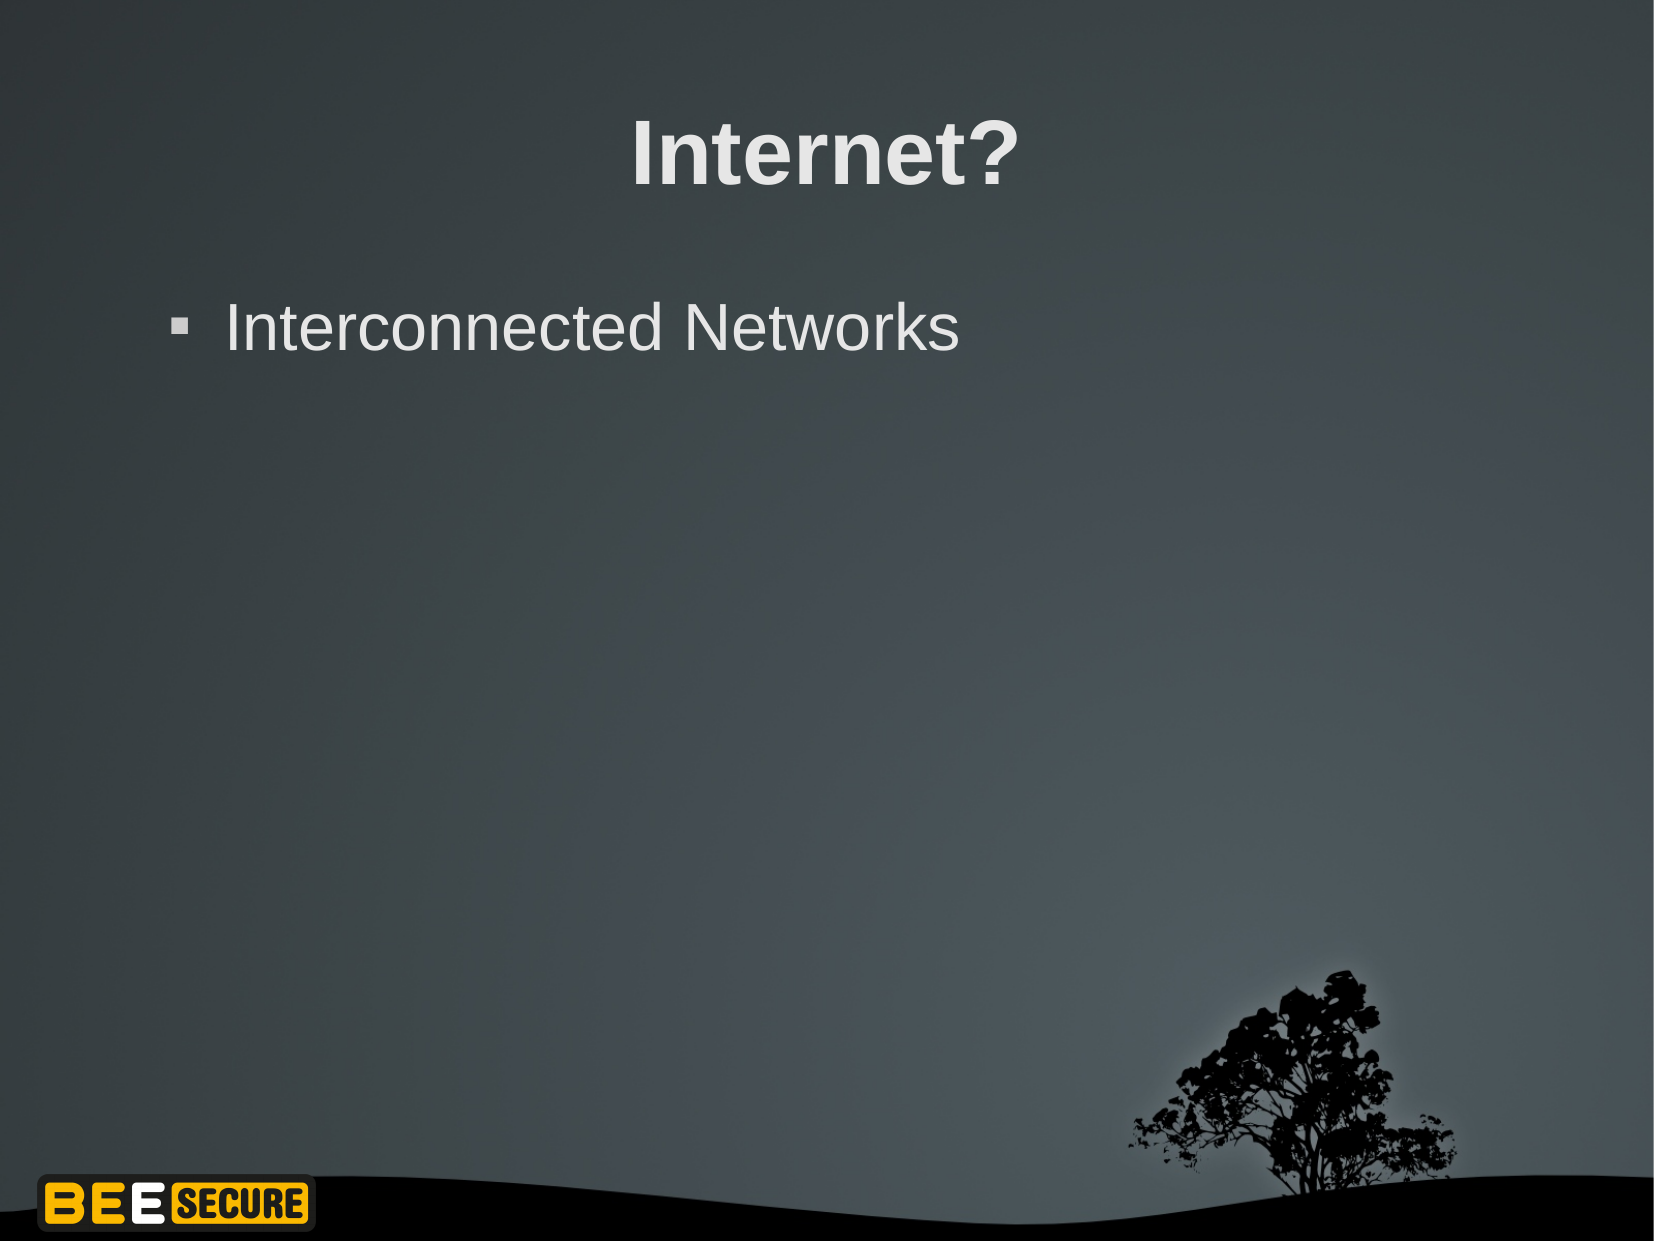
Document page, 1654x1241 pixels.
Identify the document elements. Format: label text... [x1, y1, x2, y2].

picture [0, 0, 1654, 1241]
title Internet? [82, 49, 1571, 257]
list Interconnected Networks [82, 290, 1571, 1109]
